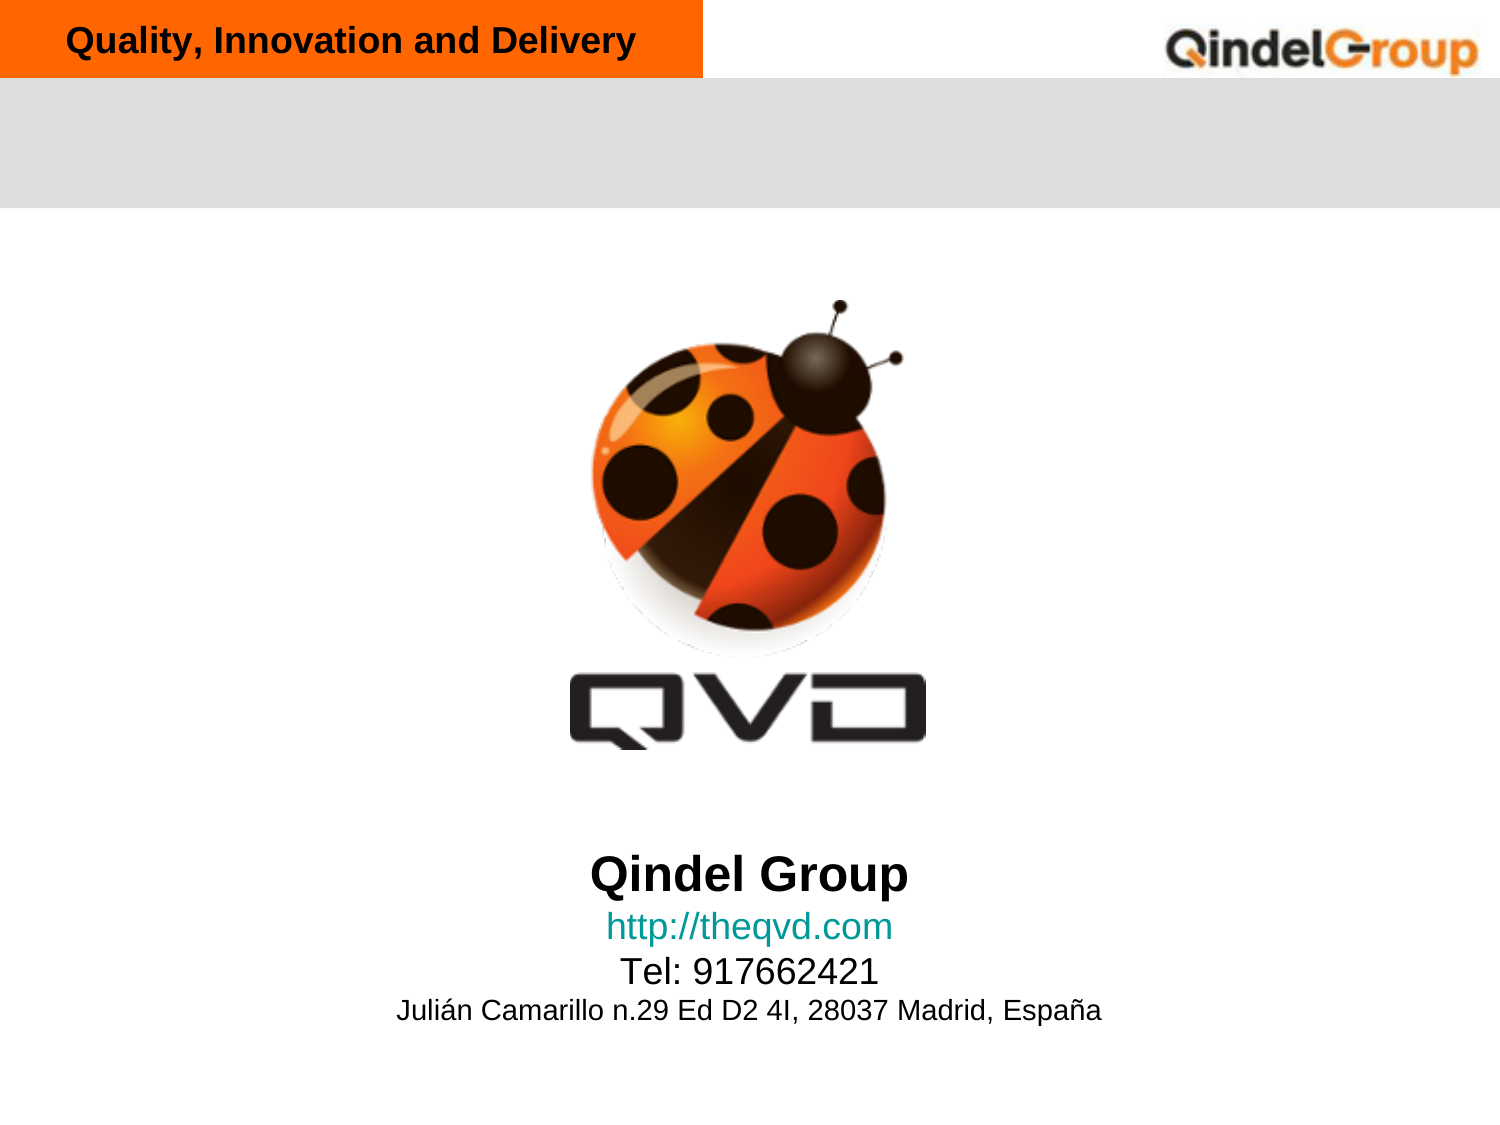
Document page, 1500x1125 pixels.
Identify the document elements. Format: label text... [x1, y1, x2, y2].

picture [1163, 23, 1481, 78]
text_box Qindel Group http://theqvd.com Tel: 917662421 Julián Camarillo n.29 Ed D2 4I, 28037 Madrid, España [381, 834, 1118, 1035]
picture [570, 300, 926, 751]
